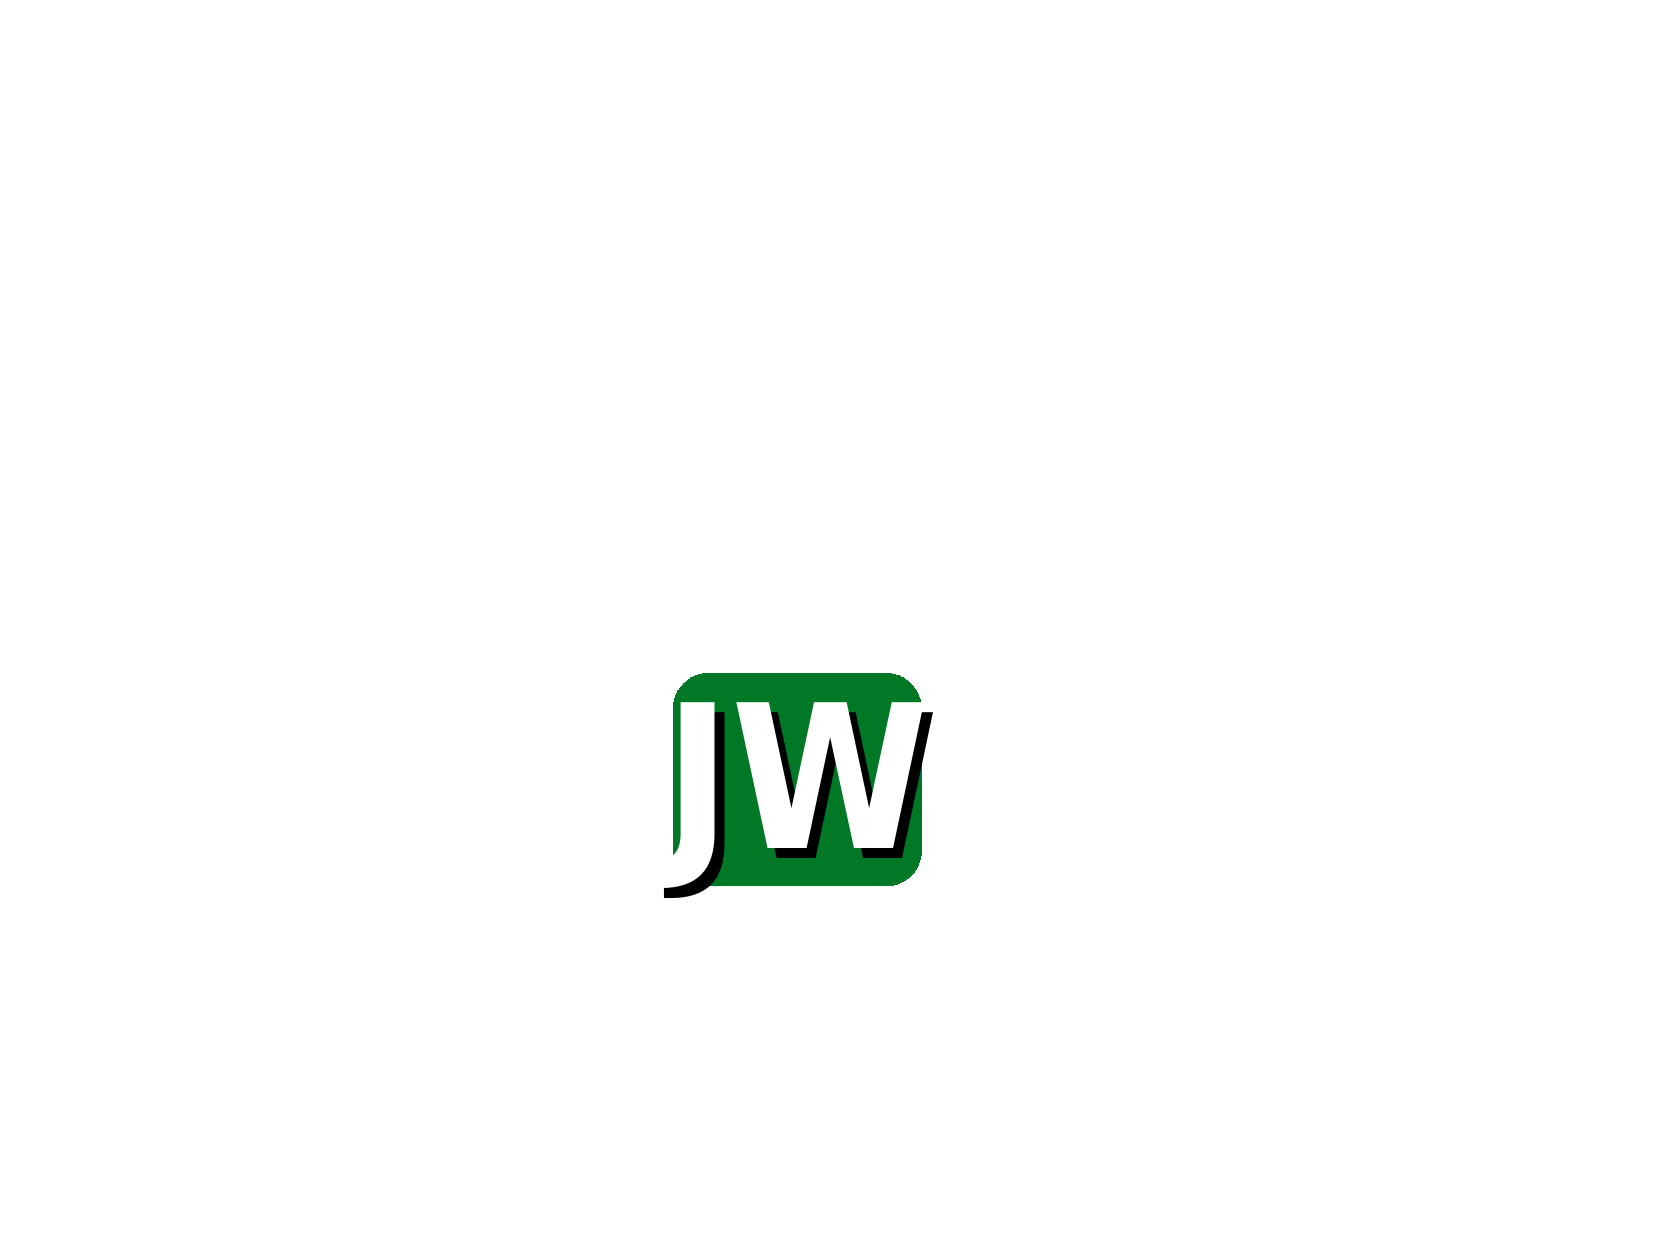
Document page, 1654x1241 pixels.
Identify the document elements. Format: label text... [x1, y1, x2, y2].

text_box JW [673, 673, 922, 886]
